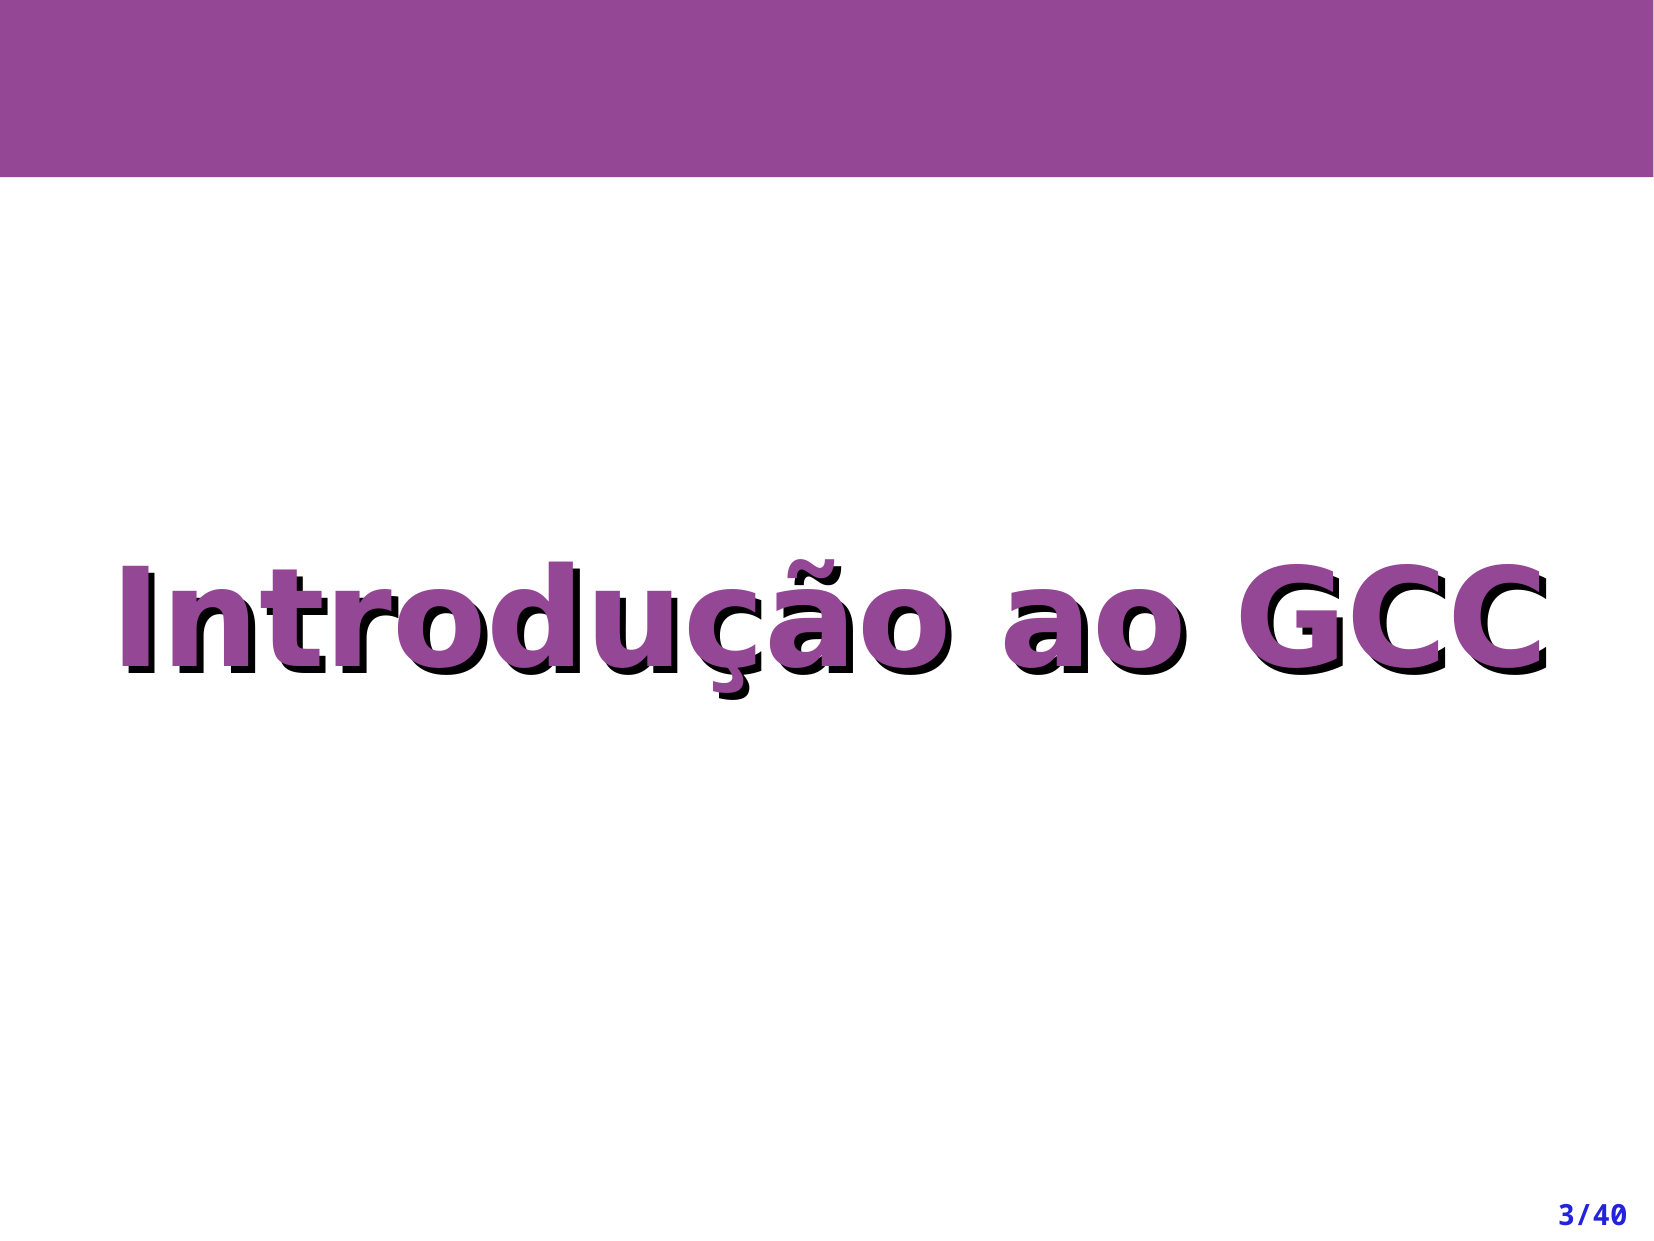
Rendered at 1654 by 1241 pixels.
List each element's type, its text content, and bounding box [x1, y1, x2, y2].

text_box Introdução ao GCC [95, 531, 1566, 709]
